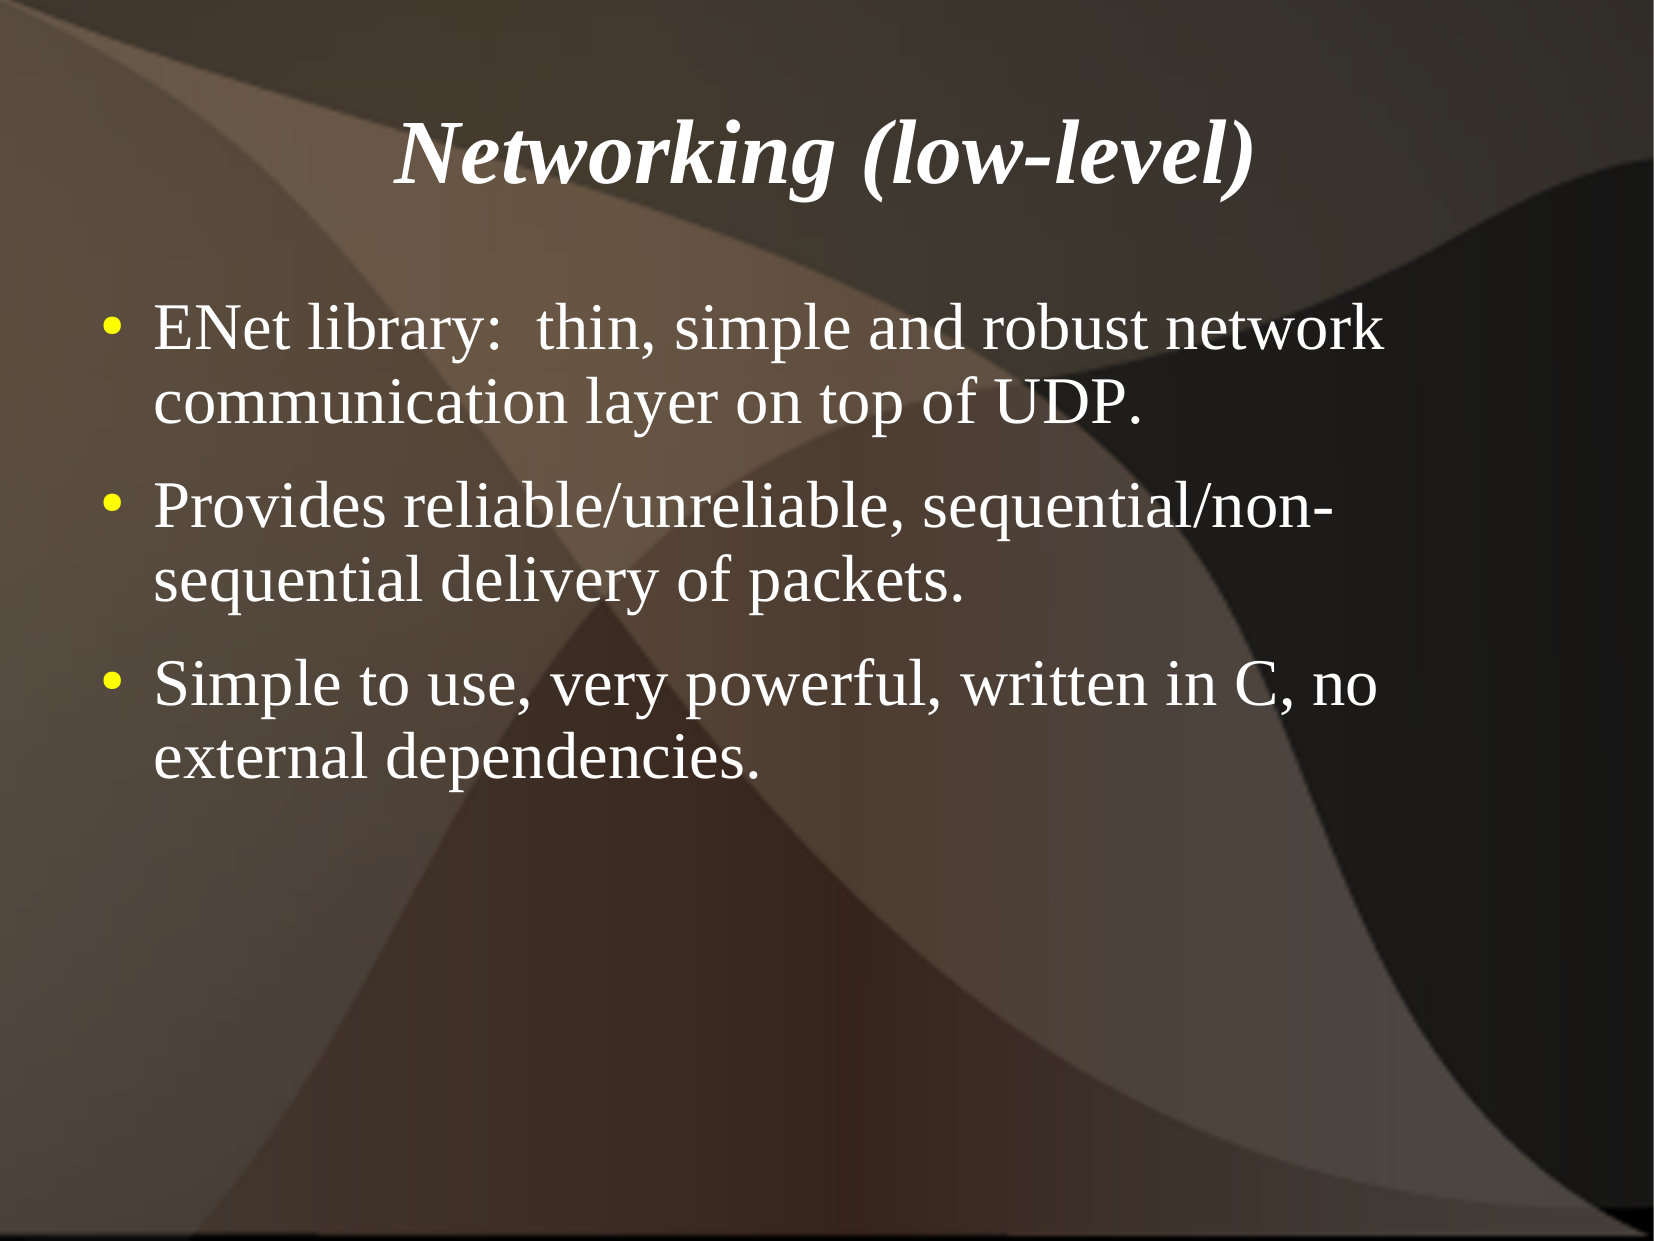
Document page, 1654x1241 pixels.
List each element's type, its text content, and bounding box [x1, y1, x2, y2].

title Networking (low-level) [82, 49, 1571, 257]
picture [0, 0, 1654, 1241]
list ENet library: thin, simple and robust network communication layer on top of UDP. Provides reliable/unreliable, sequential/non-sequential delivery of packets. Simple to use, very powerful, written in C, no external dependencies. [82, 290, 1571, 1010]
